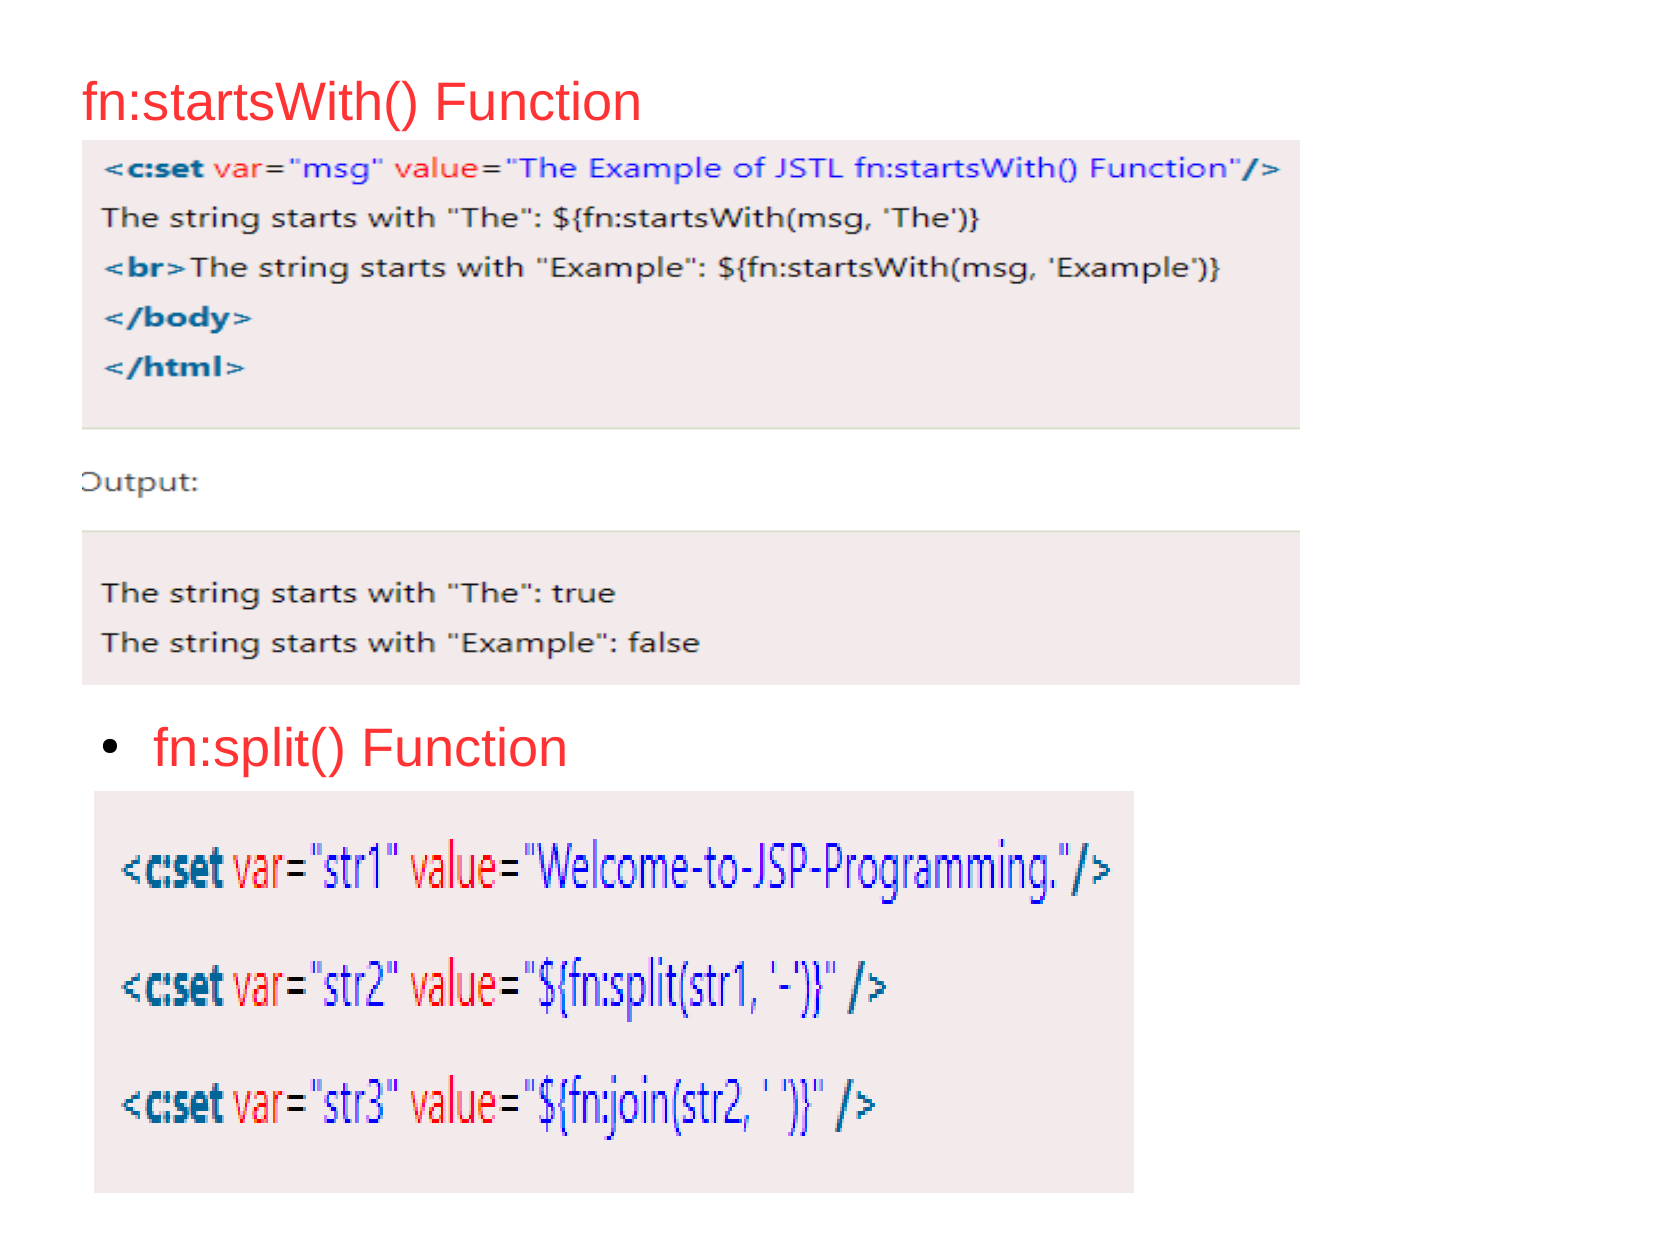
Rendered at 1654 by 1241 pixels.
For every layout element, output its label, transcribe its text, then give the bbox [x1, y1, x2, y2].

picture [82, 140, 1300, 686]
picture [94, 791, 1134, 1193]
title fn:startsWith() Function [82, 49, 1571, 154]
list fn:split() Function [82, 717, 1571, 1109]
